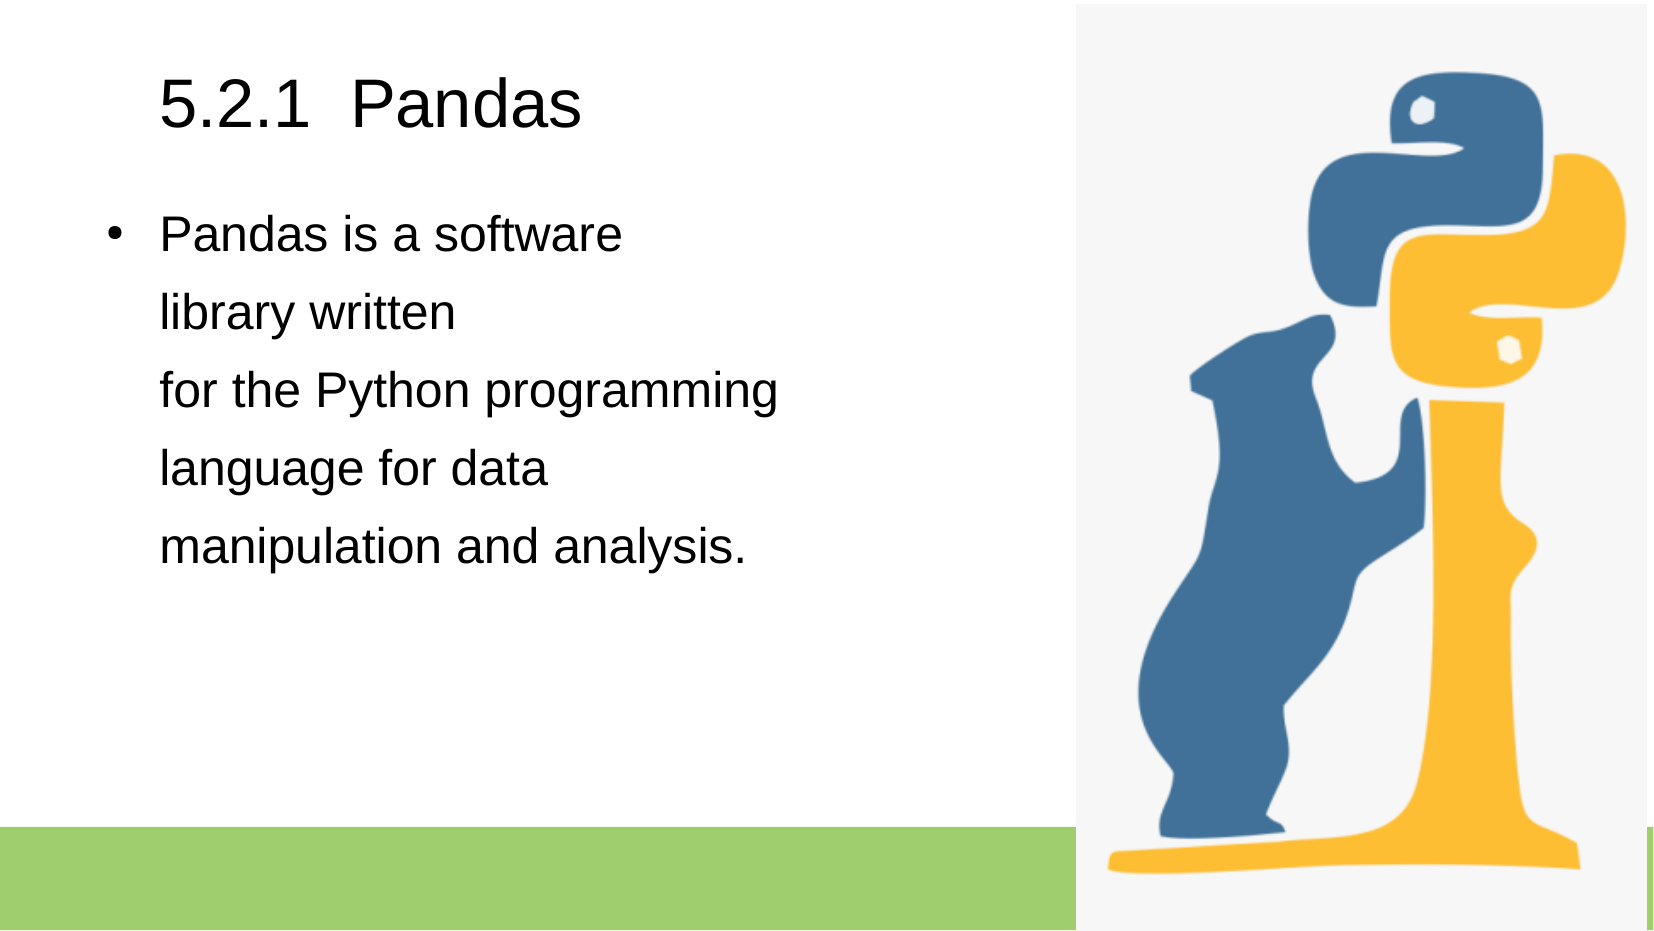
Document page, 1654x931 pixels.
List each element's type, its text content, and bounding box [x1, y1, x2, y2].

list Pandas is a software library written for the Python programming language for data manipulation and analysis. [88, 206, 1076, 739]
title 5.2.1 Pandas [88, 29, 1076, 178]
picture [1076, 4, 1647, 931]
